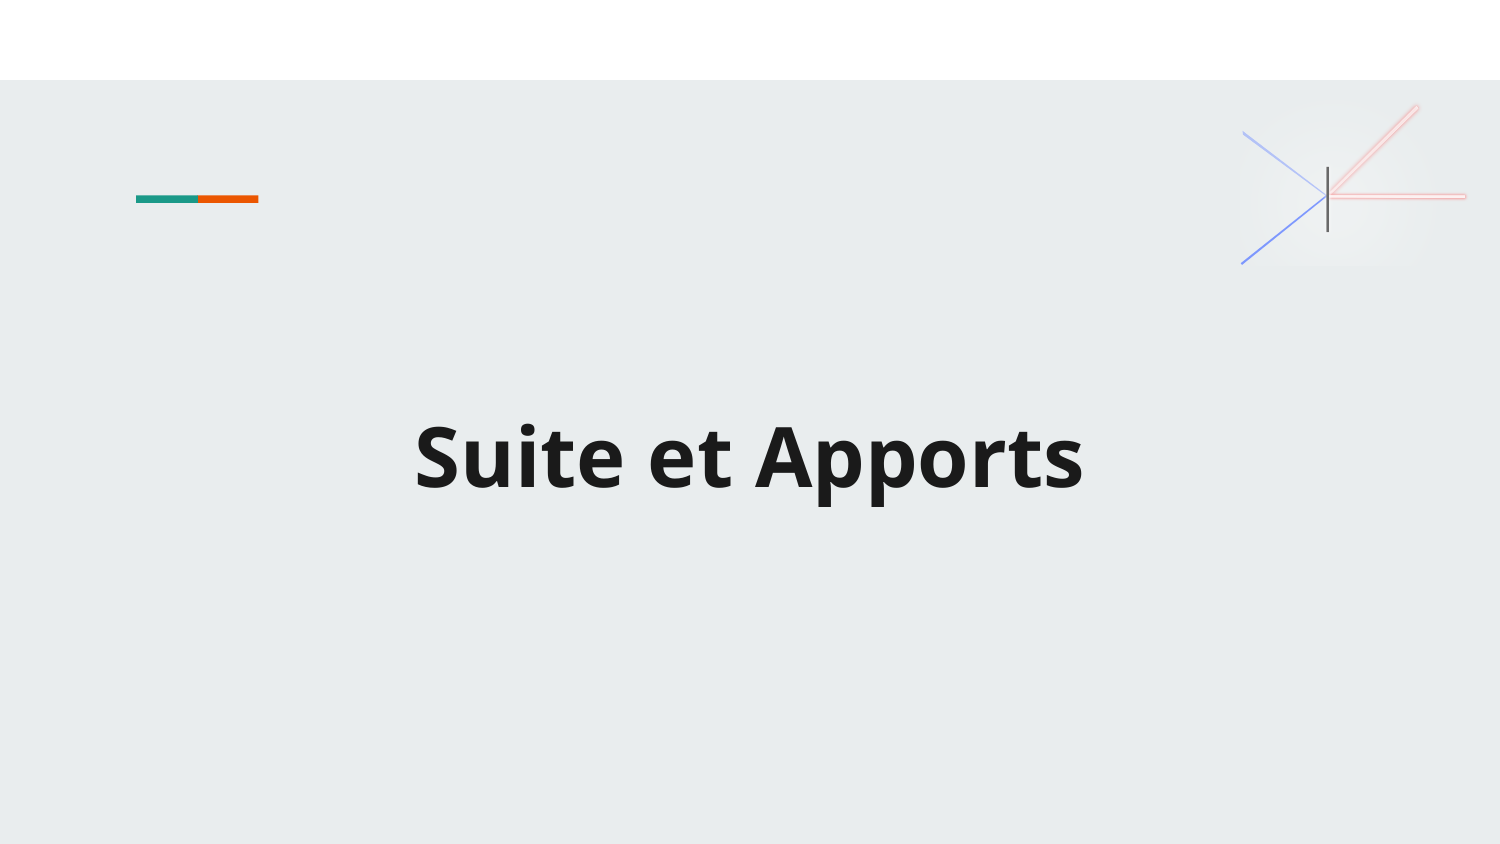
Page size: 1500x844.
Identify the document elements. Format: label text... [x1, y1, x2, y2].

title Suite et Apports [119, 383, 1381, 551]
picture [1240, 100, 1469, 266]
